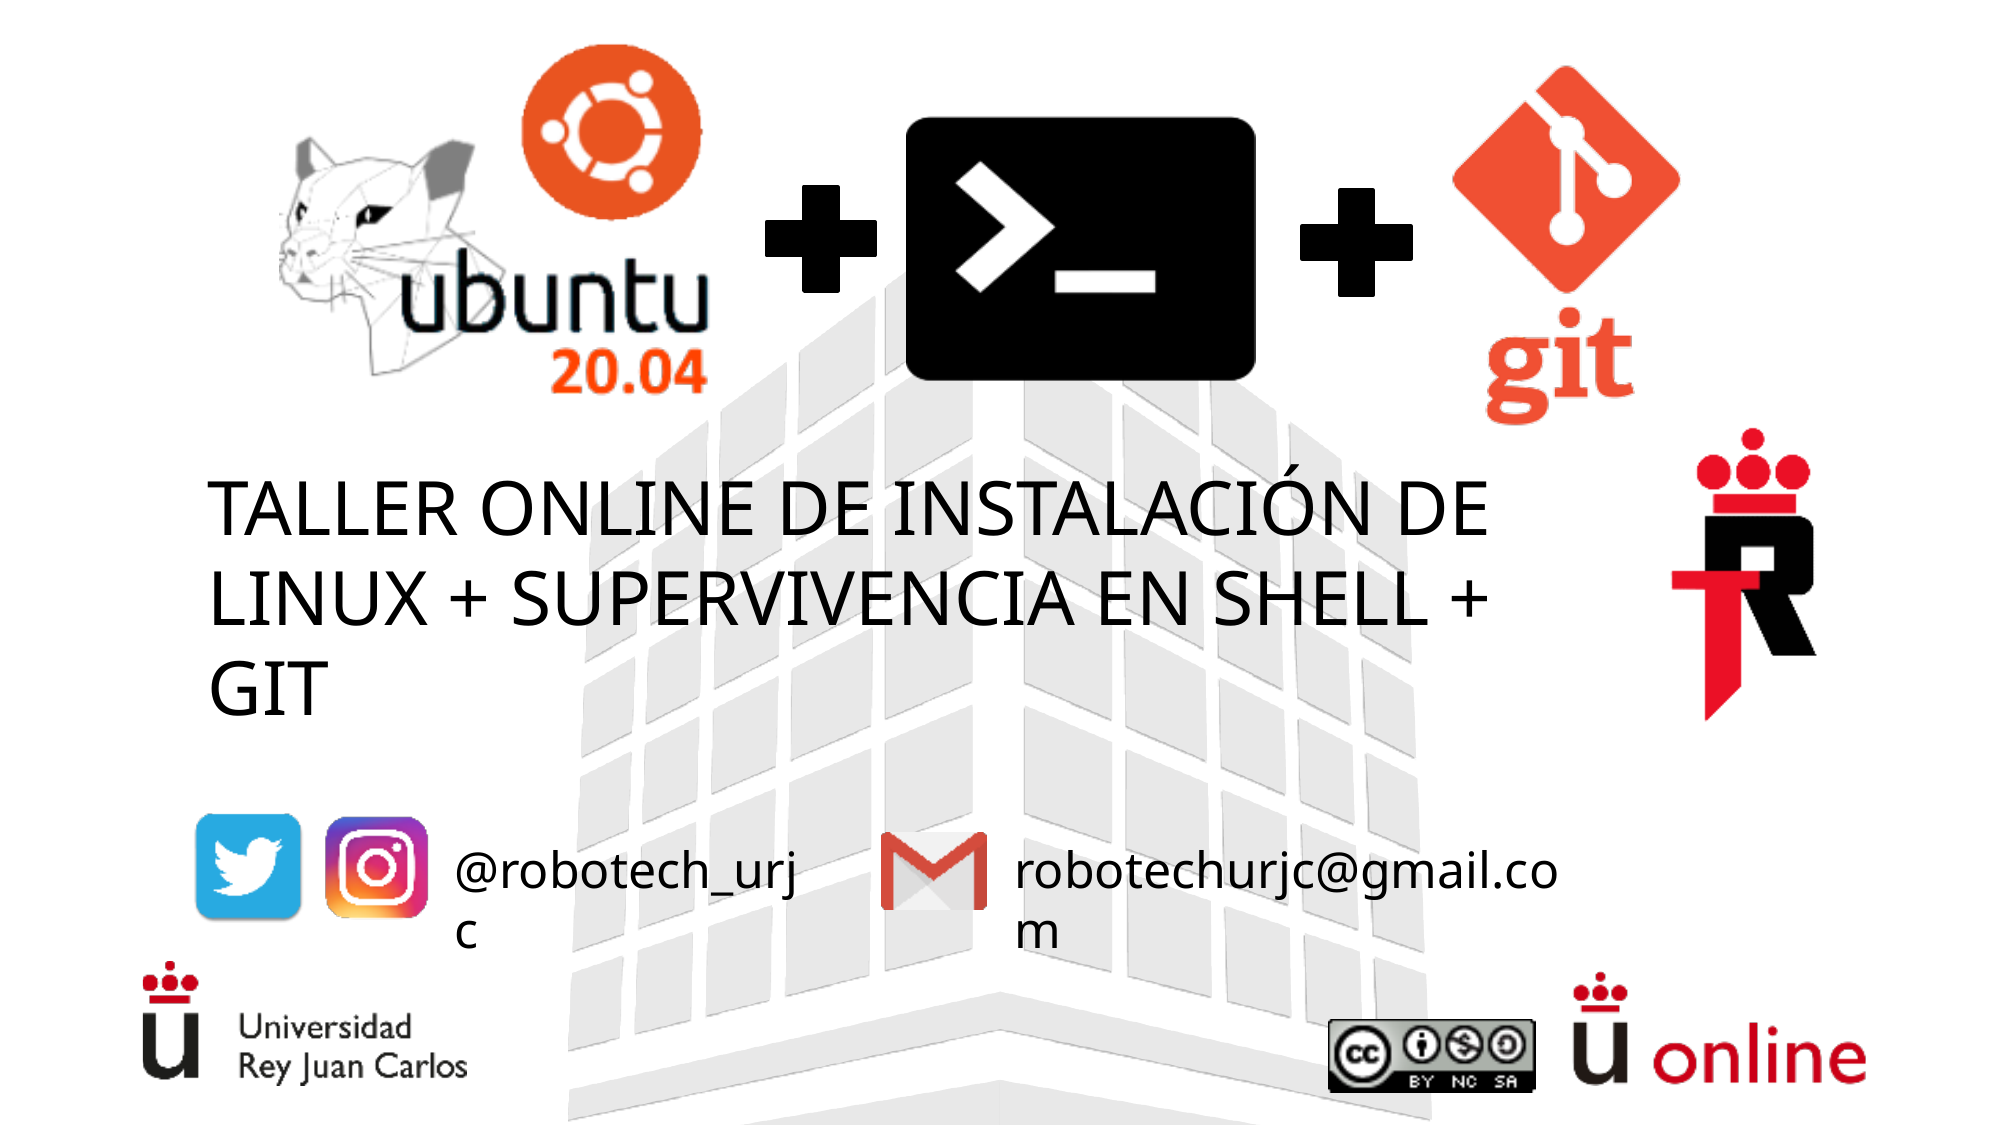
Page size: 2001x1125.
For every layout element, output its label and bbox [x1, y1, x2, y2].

picture [568, 865, 572, 884]
picture [1571, 971, 1869, 1086]
picture [142, 961, 467, 1086]
picture [1408, 487, 1432, 529]
picture [321, 811, 436, 926]
picture [192, 811, 307, 926]
picture [279, 36, 1914, 1125]
